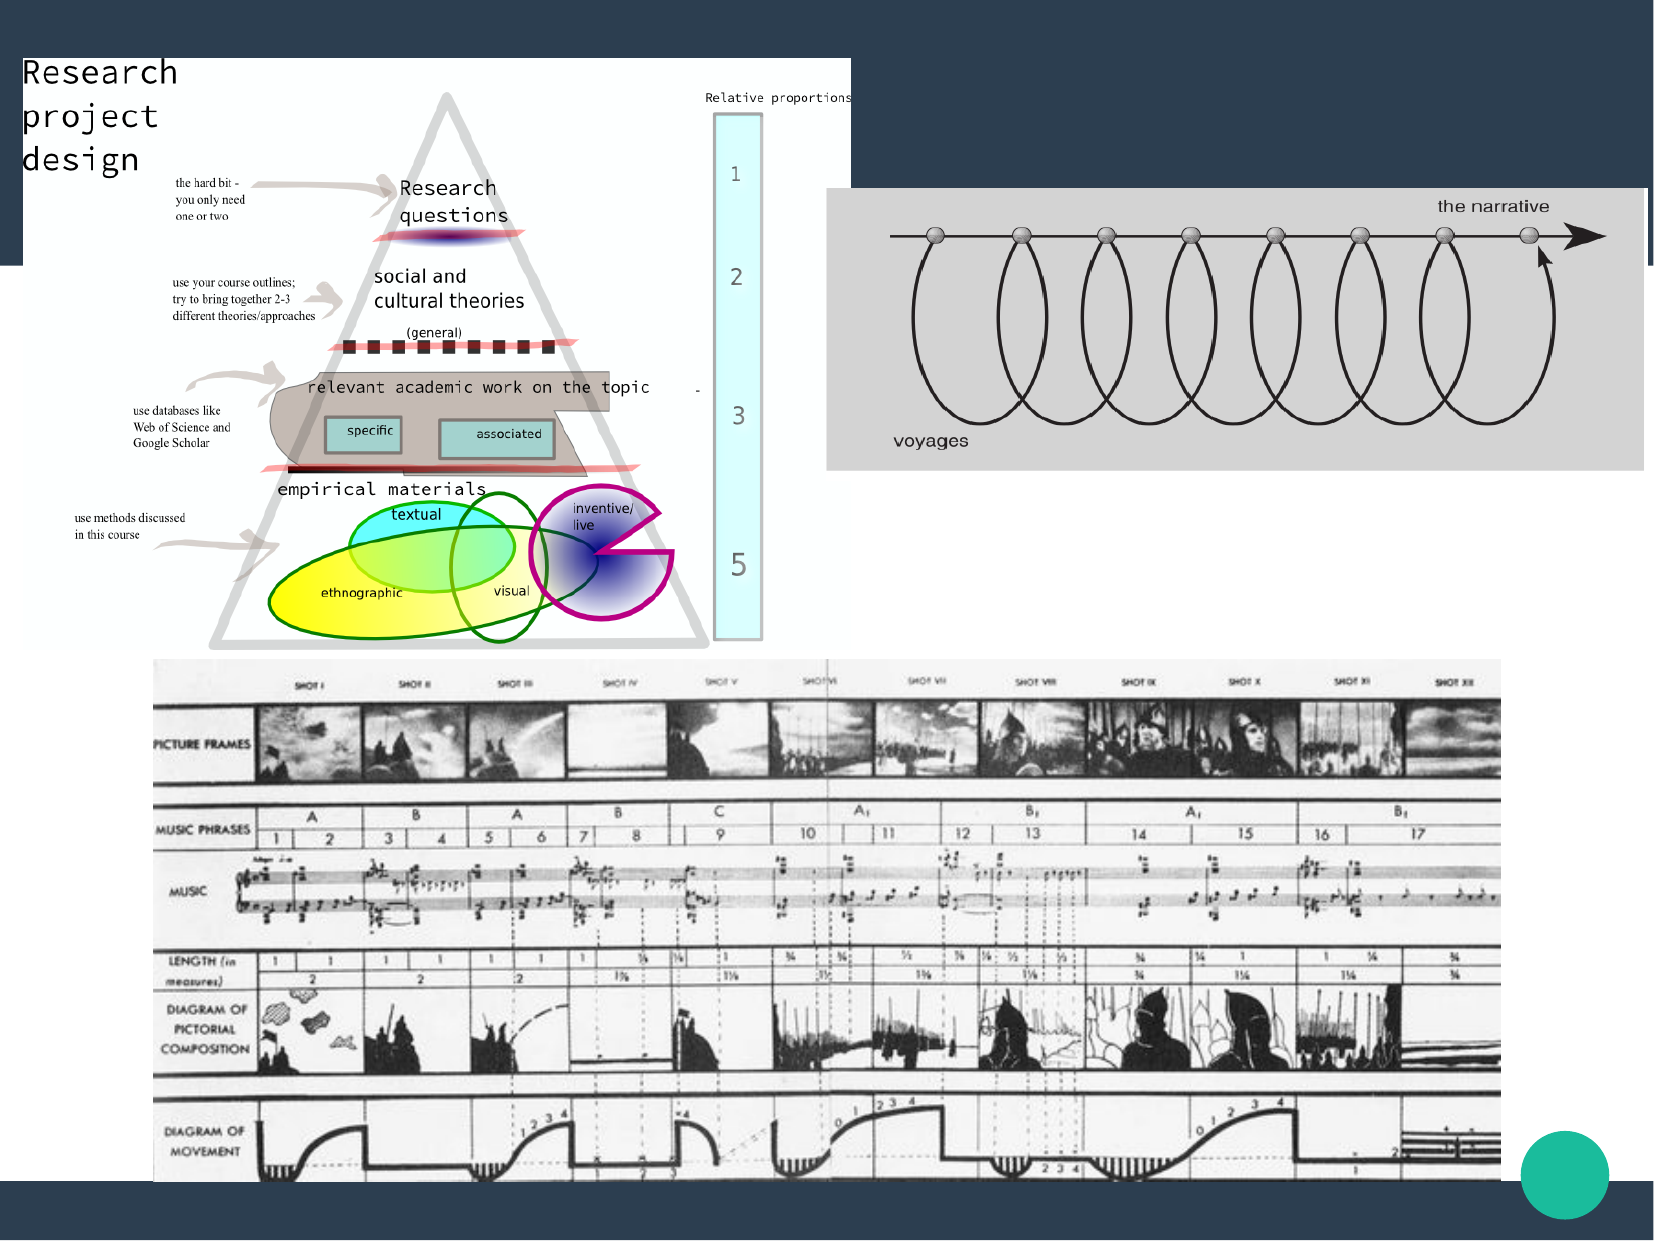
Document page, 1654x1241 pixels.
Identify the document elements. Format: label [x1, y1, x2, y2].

picture [153, 659, 1501, 1182]
picture [23, 58, 1648, 650]
